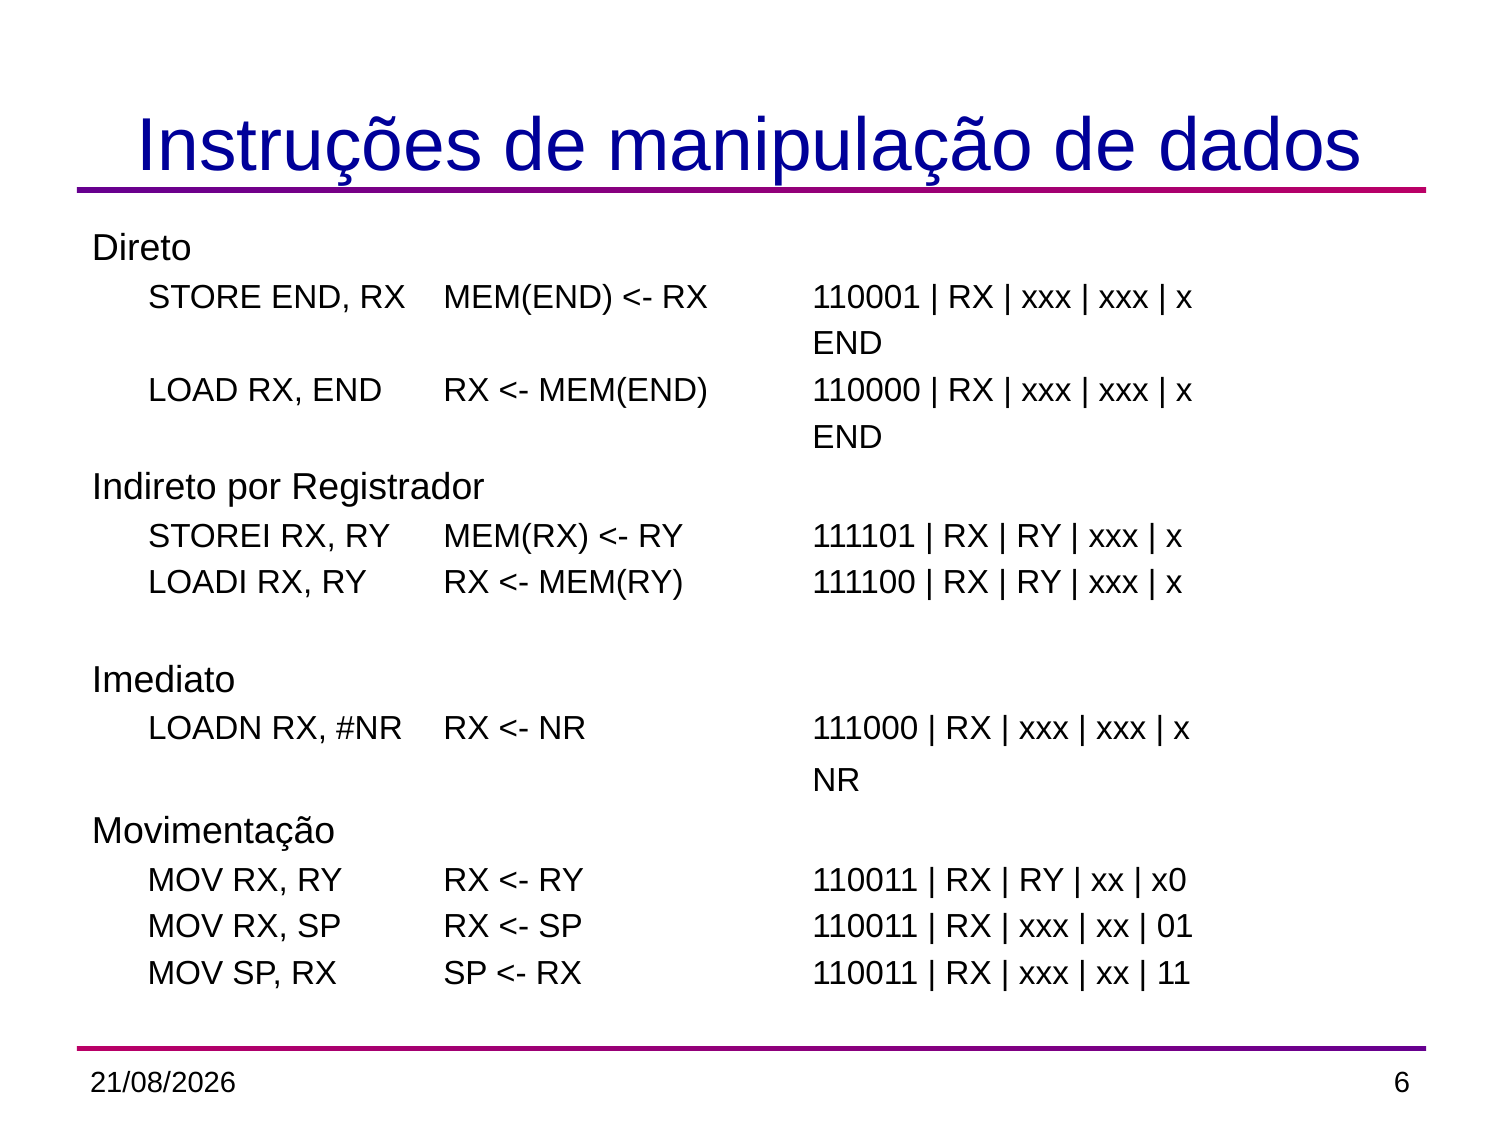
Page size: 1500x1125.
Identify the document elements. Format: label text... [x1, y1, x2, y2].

slide_number <número> [1074, 1055, 1425, 1125]
title Instruções de manipulação de dados [76, 74, 1424, 193]
slide_number 17/07/2024 [75, 1055, 425, 1125]
list Direto STORE END, RX MEM(END) <- RX 110001 | RX | xxx | xxx | x END LOAD RX, END RX <- MEM(END) 110000 | RX | xxx | xxx | x END Indireto por Registrador STOREI RX, RY MEM(RX) <- RY 111101 | RX | RY | xxx | x LOADI RX, RY RX <- MEM(RY) 111100 | RX | RY | xxx | x Imediato LOADN RX, #NR RX <- NR 111000 | RX | xxx | xxx | x NR Movimentação MOV RX, RY RX <- RY 110011 | RX | RY | xx | x0 MOV RX, SP RX <- SP 110011 | RX | xxx | xx | 01 MOV SP, RX SP <- RX 110011 | RX | xxx | xx | 11 [76, 215, 1427, 1019]
